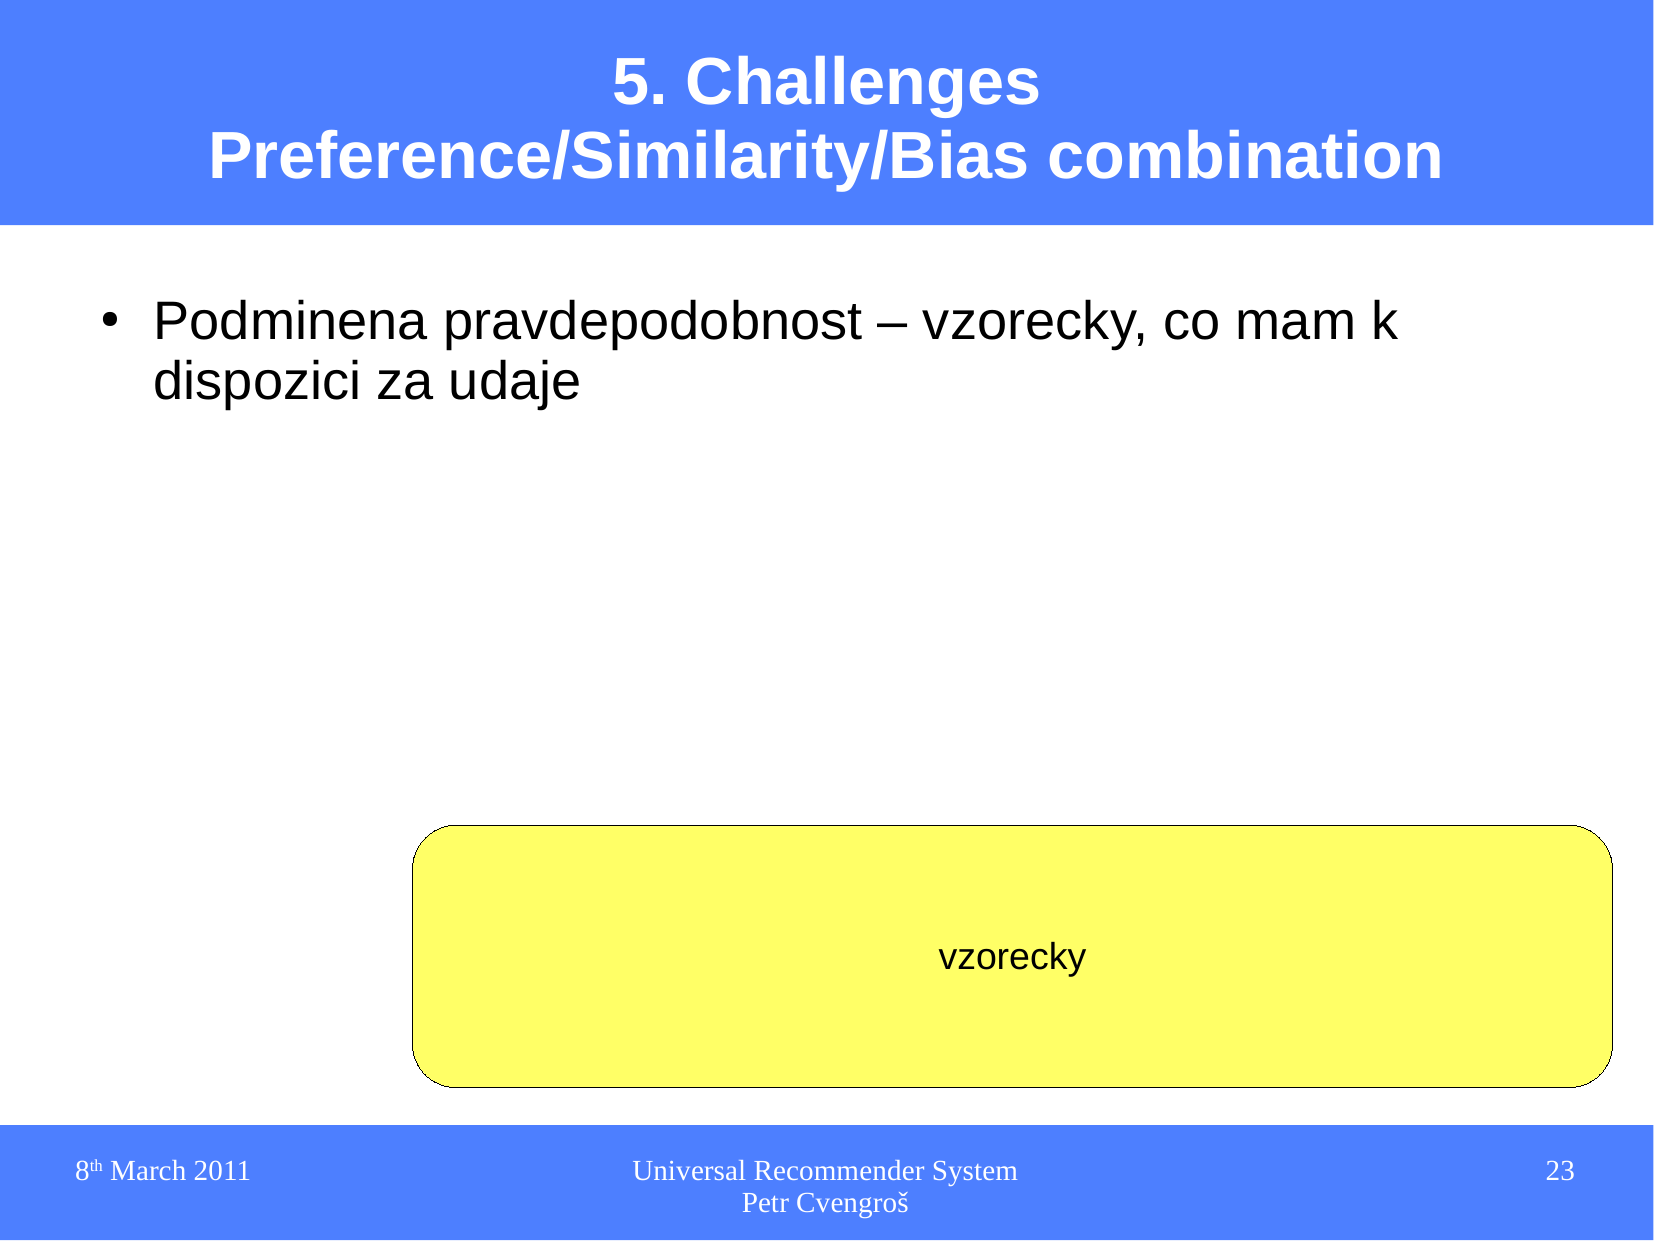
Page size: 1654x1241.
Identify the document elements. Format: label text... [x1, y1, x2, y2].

title 5. Challenges Preference/Similarity/Bias combination [82, 32, 1571, 205]
list Podminena pravdepodobnost – vzorecky, co mam k dispozici za udaje [82, 290, 1571, 1094]
text_box vzorecky [412, 825, 1613, 1088]
